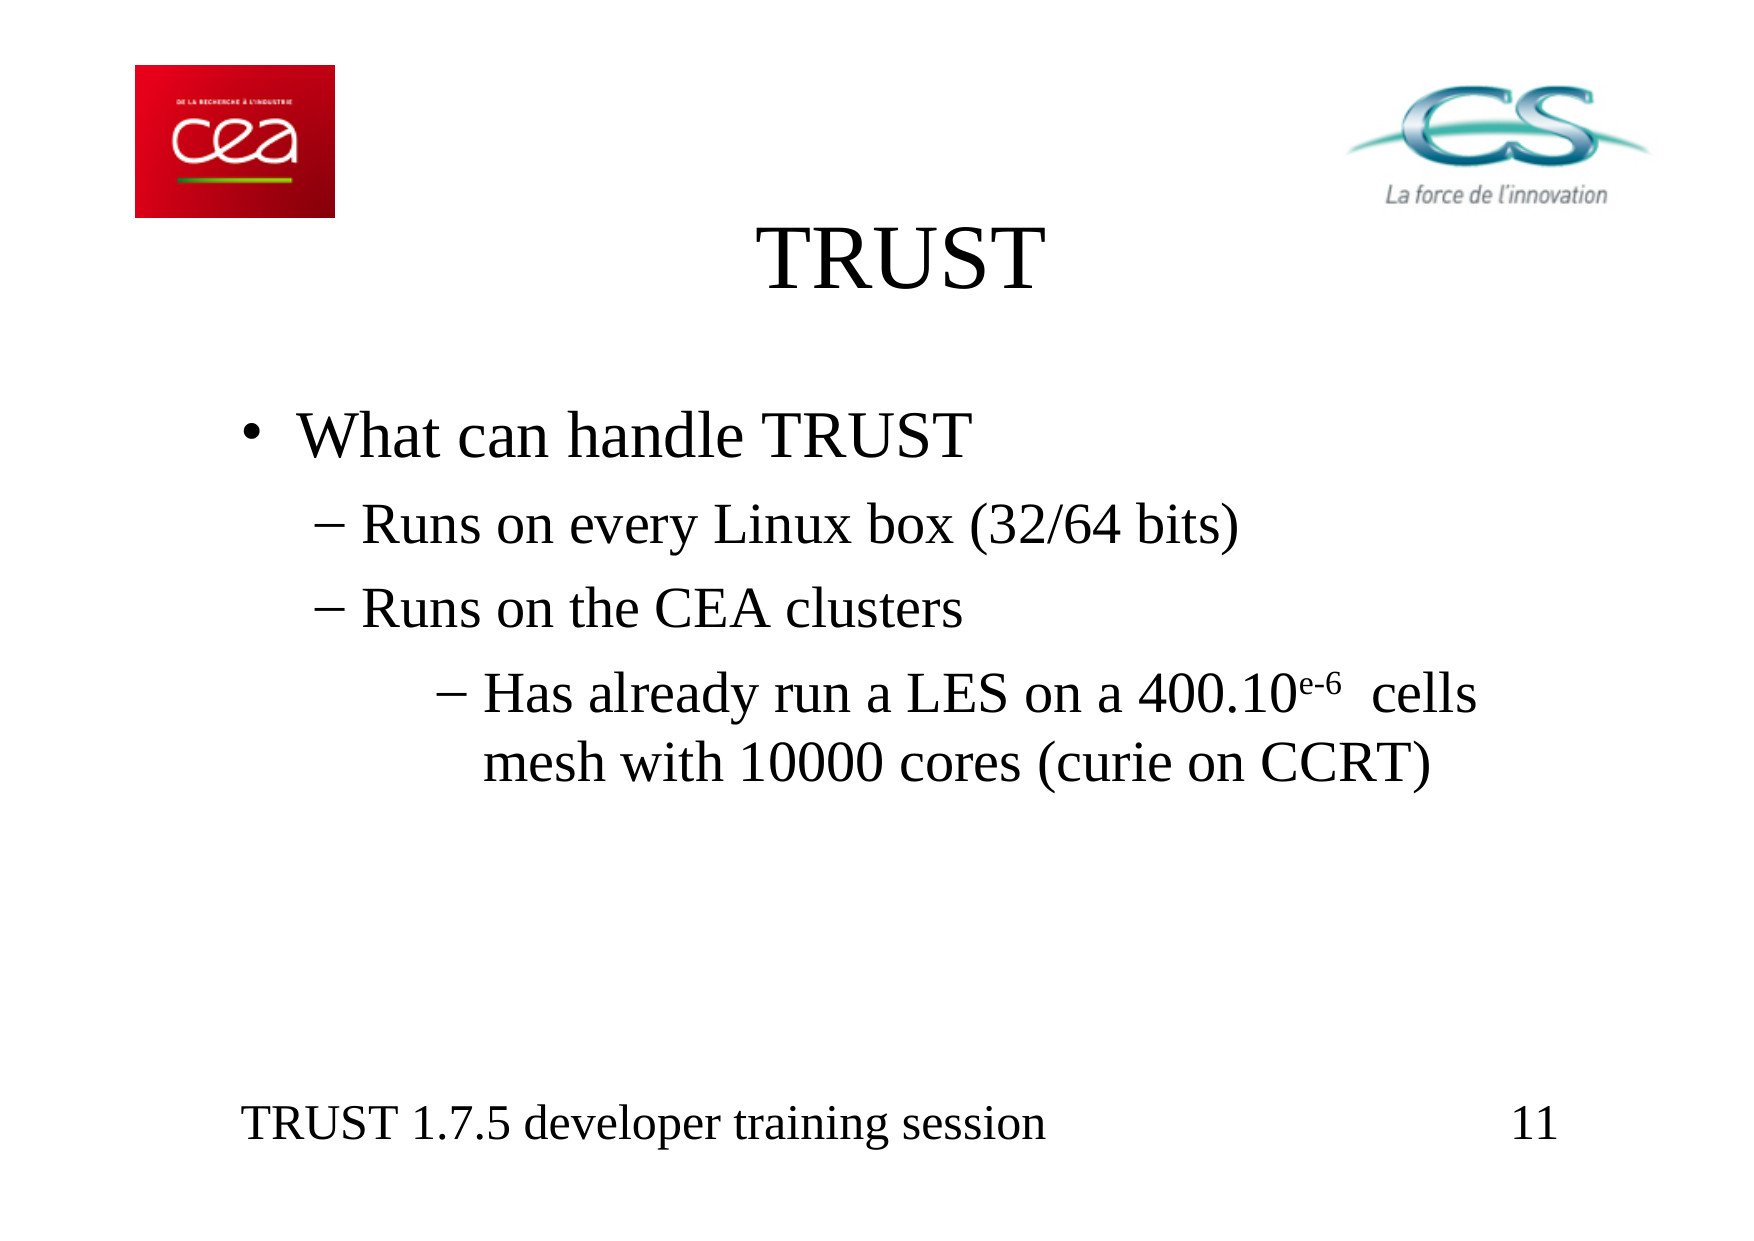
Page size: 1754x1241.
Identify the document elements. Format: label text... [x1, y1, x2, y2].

list What can handle TRUST Runs on every Linux box (32/64 bits) Runs on the CEA clusters Has already run a LES on a 400.10e-6 cells mesh with 10000 cores (curie on CCRT) [225, 382, 1577, 1057]
picture [1340, 73, 1662, 218]
title TRUST [225, 158, 1577, 346]
picture [135, 65, 335, 218]
